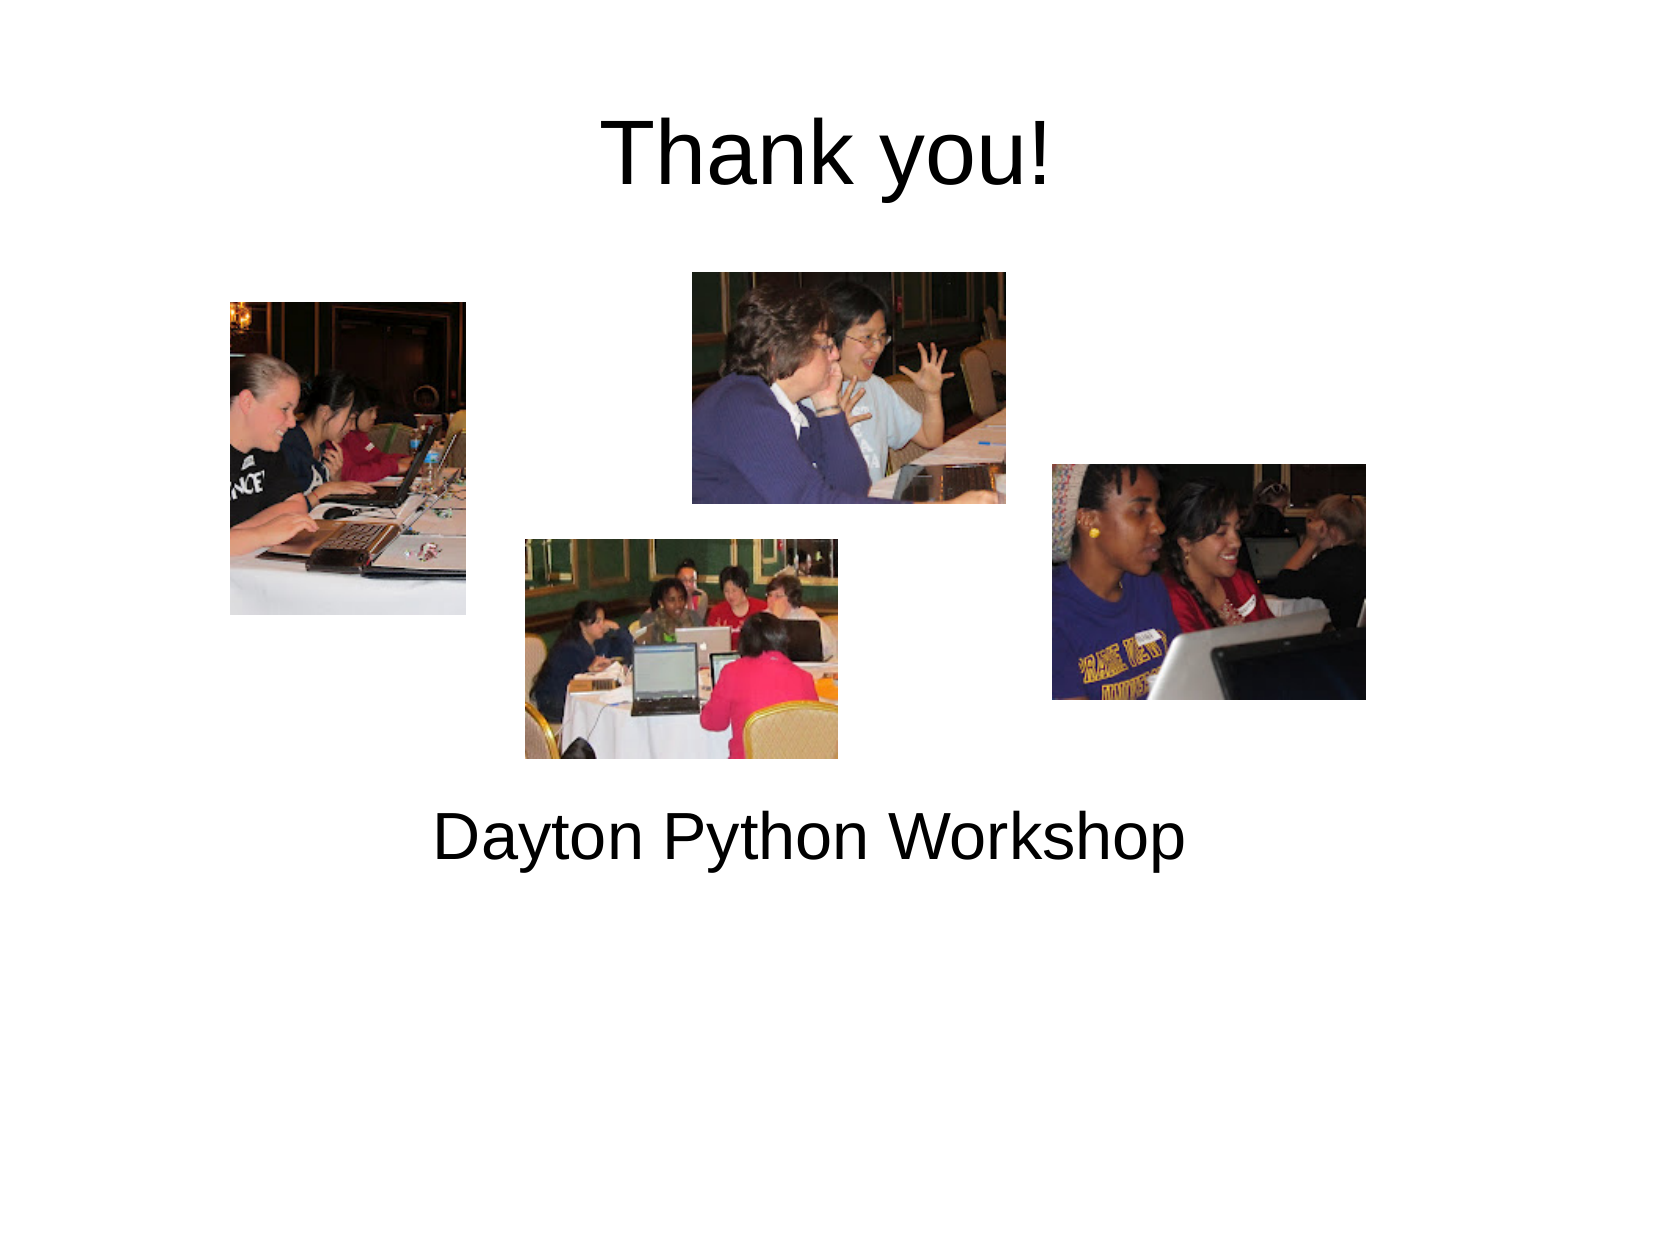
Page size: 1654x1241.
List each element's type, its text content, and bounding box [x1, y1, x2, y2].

subtitle Dayton Python Workshop [82, 290, 1538, 1010]
picture [525, 539, 838, 759]
picture [692, 272, 1006, 504]
title Thank you! [82, 49, 1571, 257]
picture [1052, 464, 1366, 700]
picture [230, 302, 466, 616]
